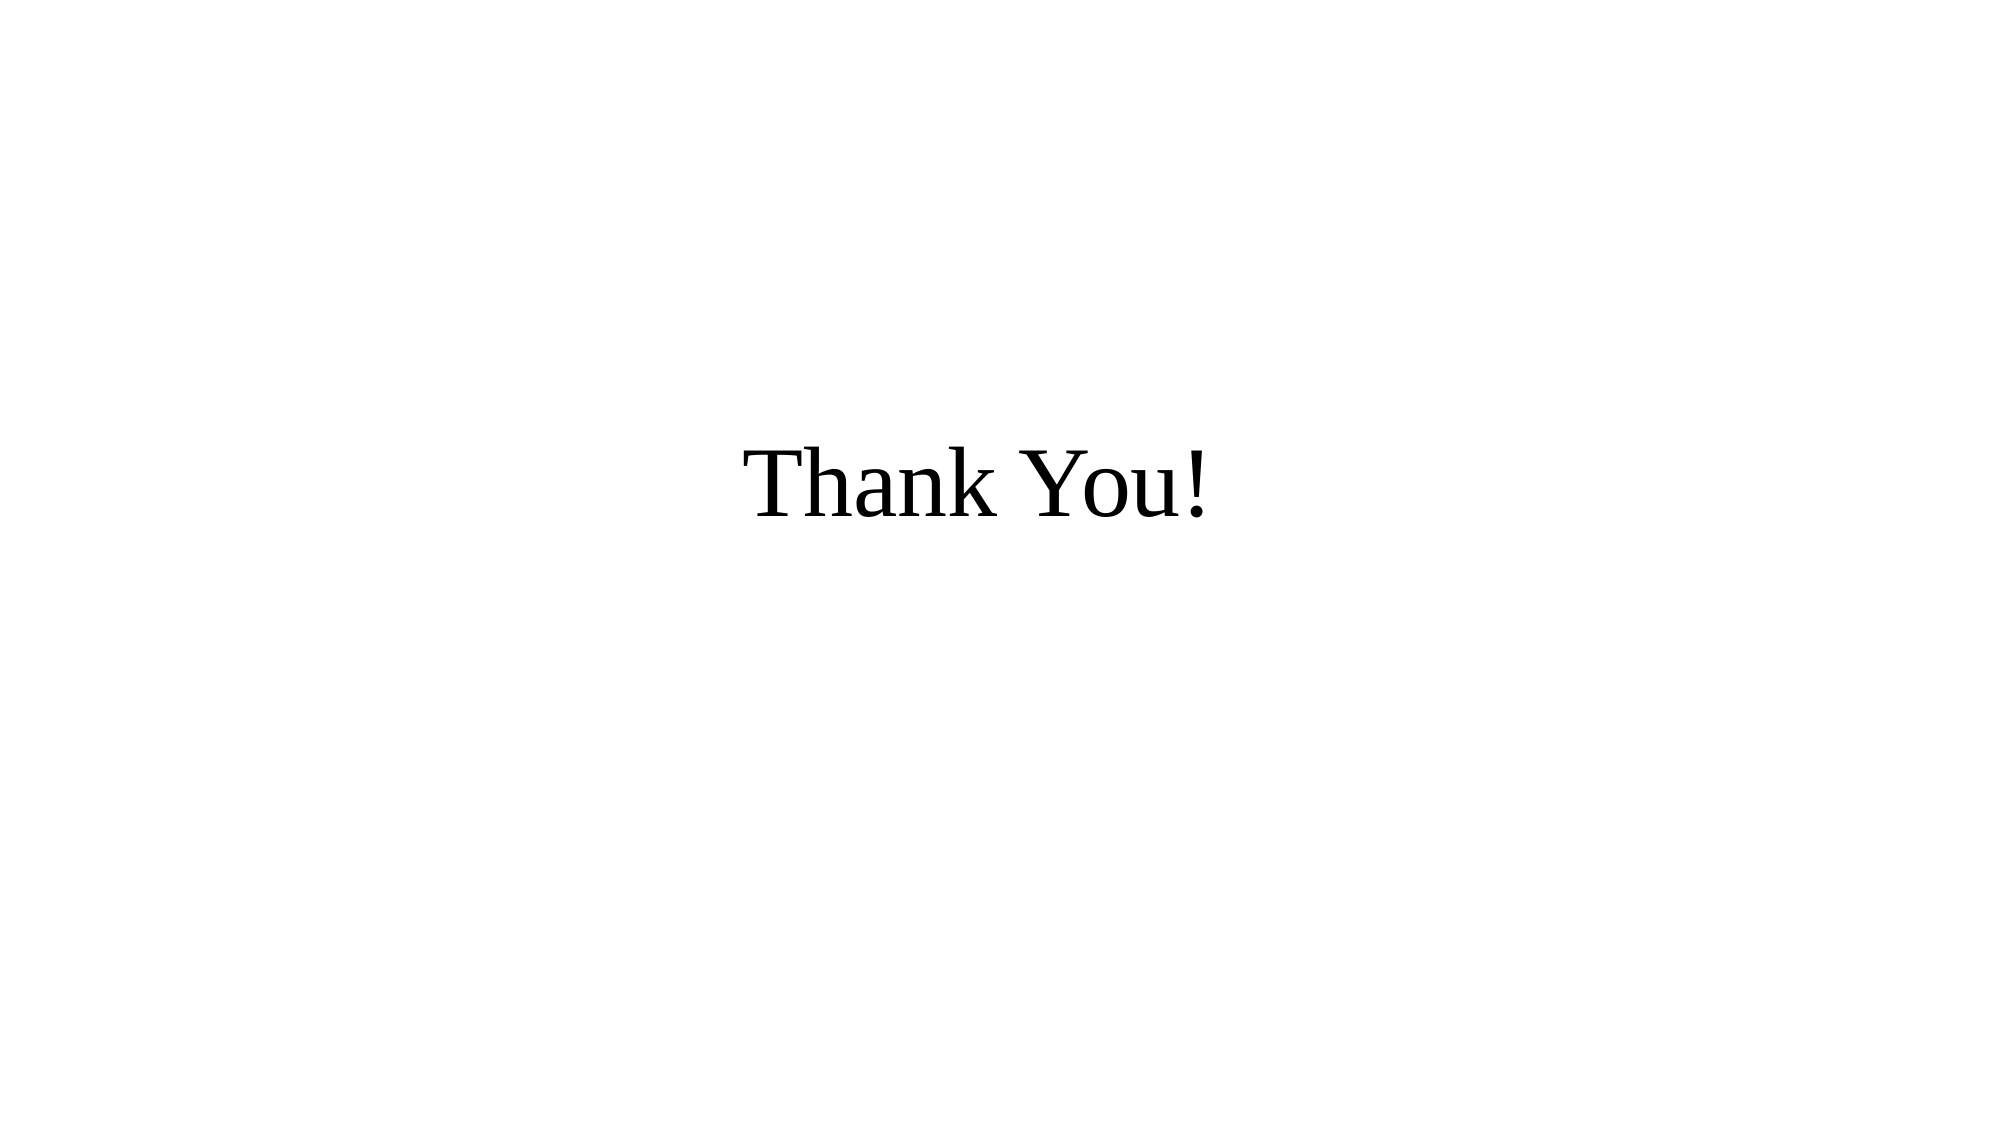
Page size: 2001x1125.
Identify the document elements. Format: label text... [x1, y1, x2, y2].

text_box Thank You! [442, 408, 1515, 546]
